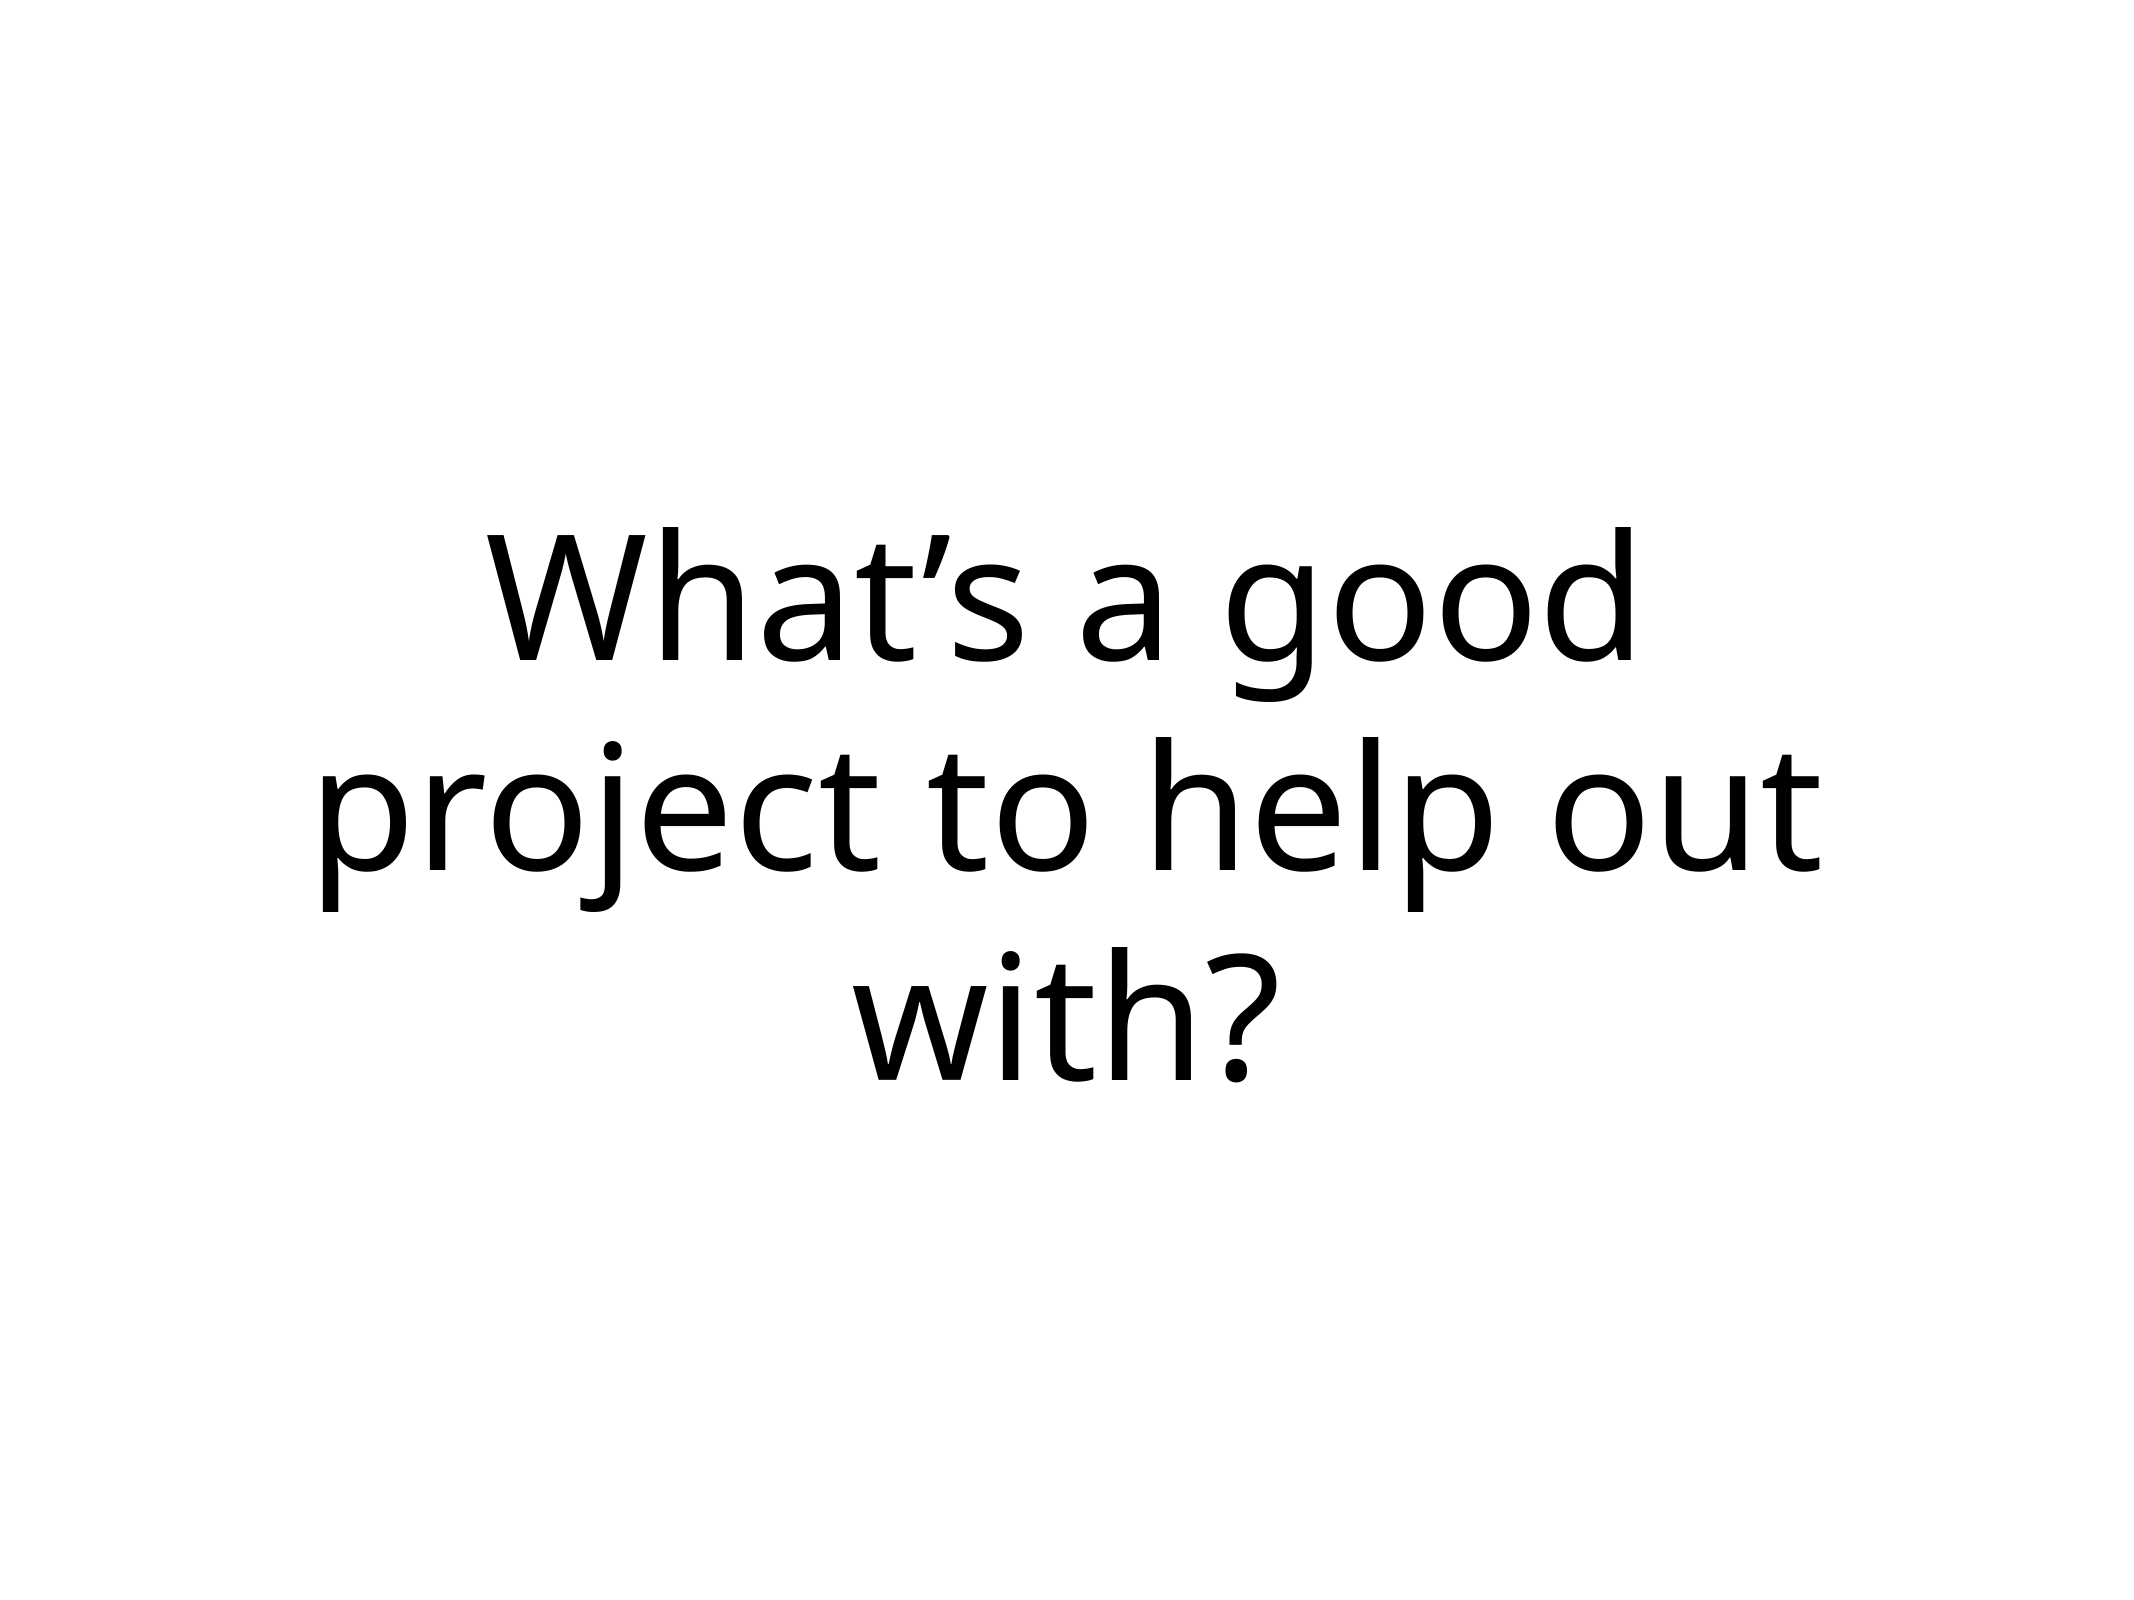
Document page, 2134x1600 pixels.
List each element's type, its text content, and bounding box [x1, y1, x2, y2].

title What’s a good project to help out with? [208, 476, 1925, 1124]
